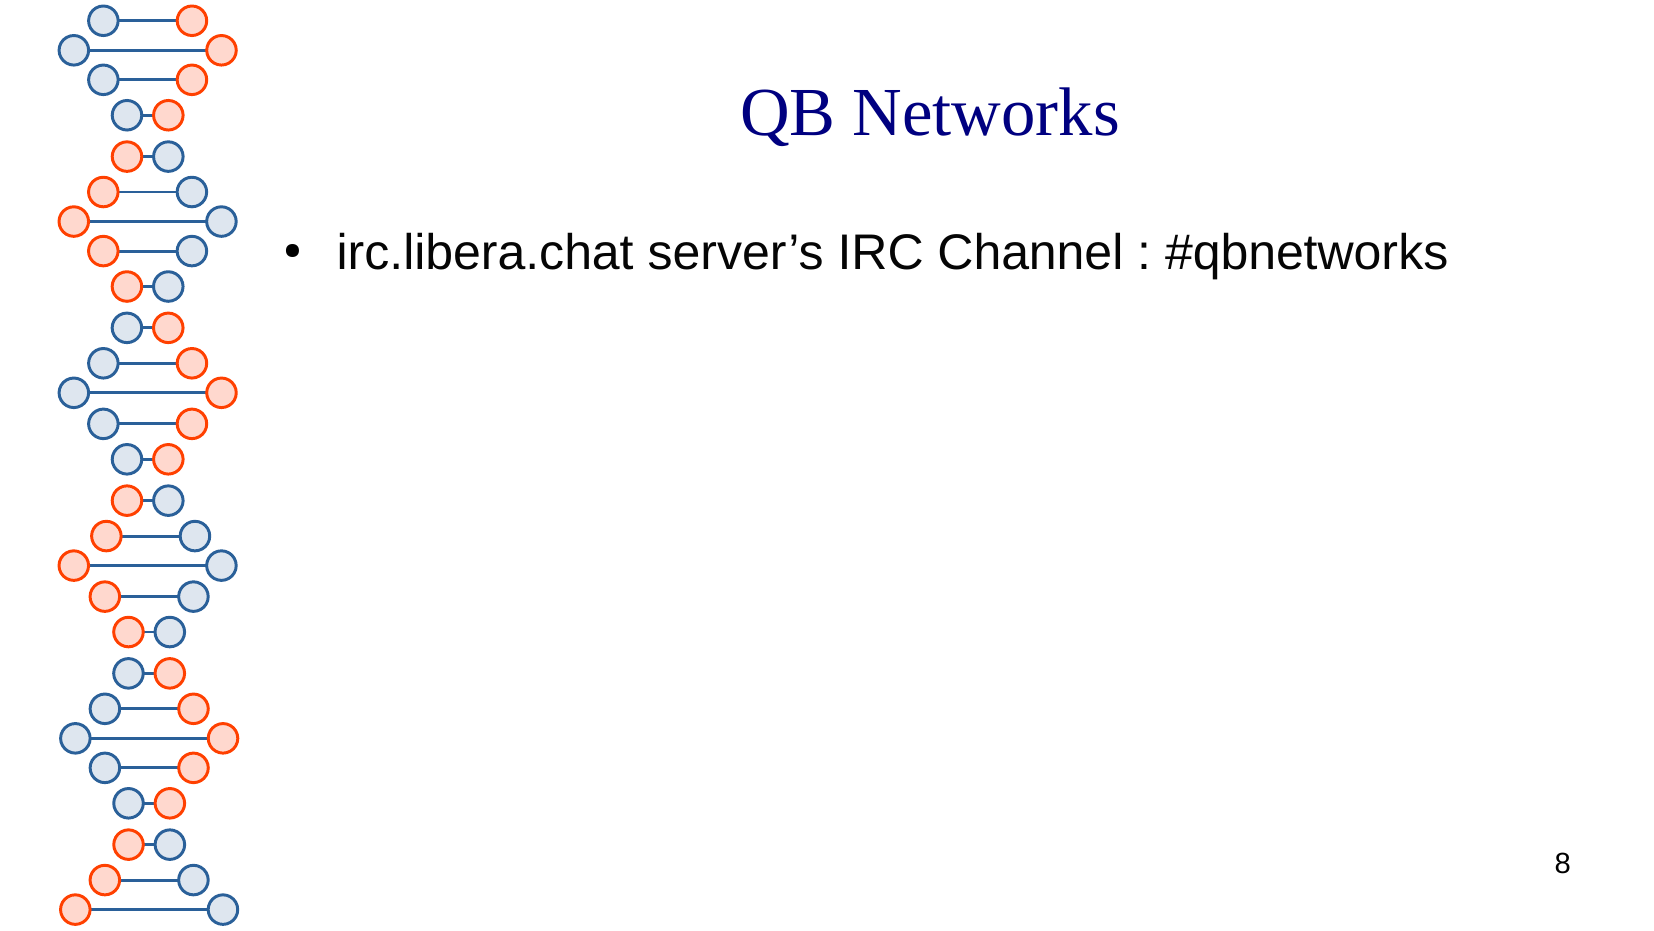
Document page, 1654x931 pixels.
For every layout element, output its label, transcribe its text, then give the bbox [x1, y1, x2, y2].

list irc.libera.chat server’s IRC Channel : #qbnetworks [265, 224, 1595, 764]
title QB Networks [265, 35, 1595, 189]
